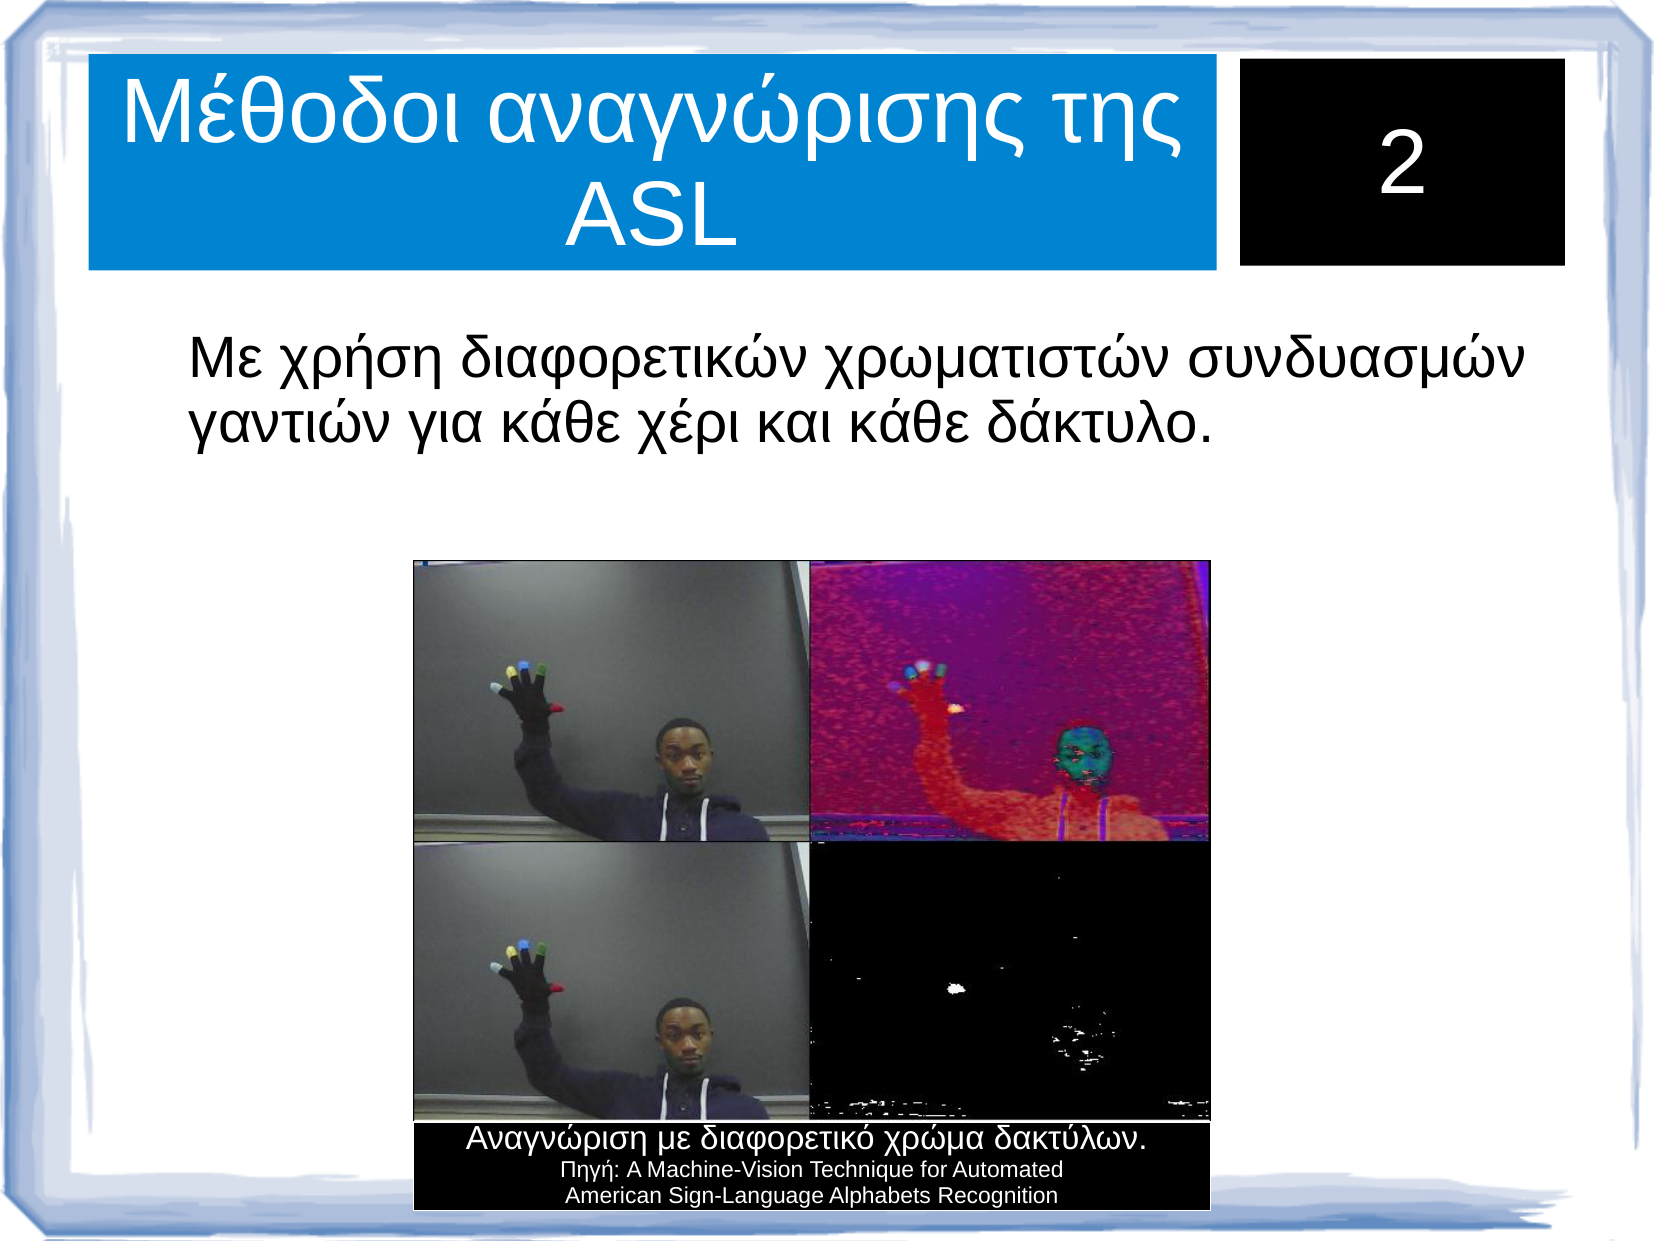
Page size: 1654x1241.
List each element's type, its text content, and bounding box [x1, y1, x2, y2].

title Μέθοδοι αναγνώρισης της ASL [88, 54, 1217, 271]
text_box Αναγνώριση με διαφορετικό χρώμα δακτύλων. Πηγή: A Machine-Vision Technique for Automated American Sign-Language Alphabets Recognition [413, 1122, 1211, 1211]
list Με χρήση διαφορετικών χρωματιστών συνδυασμών γαντιών για κάθε χέρι και κάθε δάκτυλο. [118, 324, 1571, 1004]
title 2 [1240, 58, 1565, 266]
picture [0, 0, 1654, 1241]
